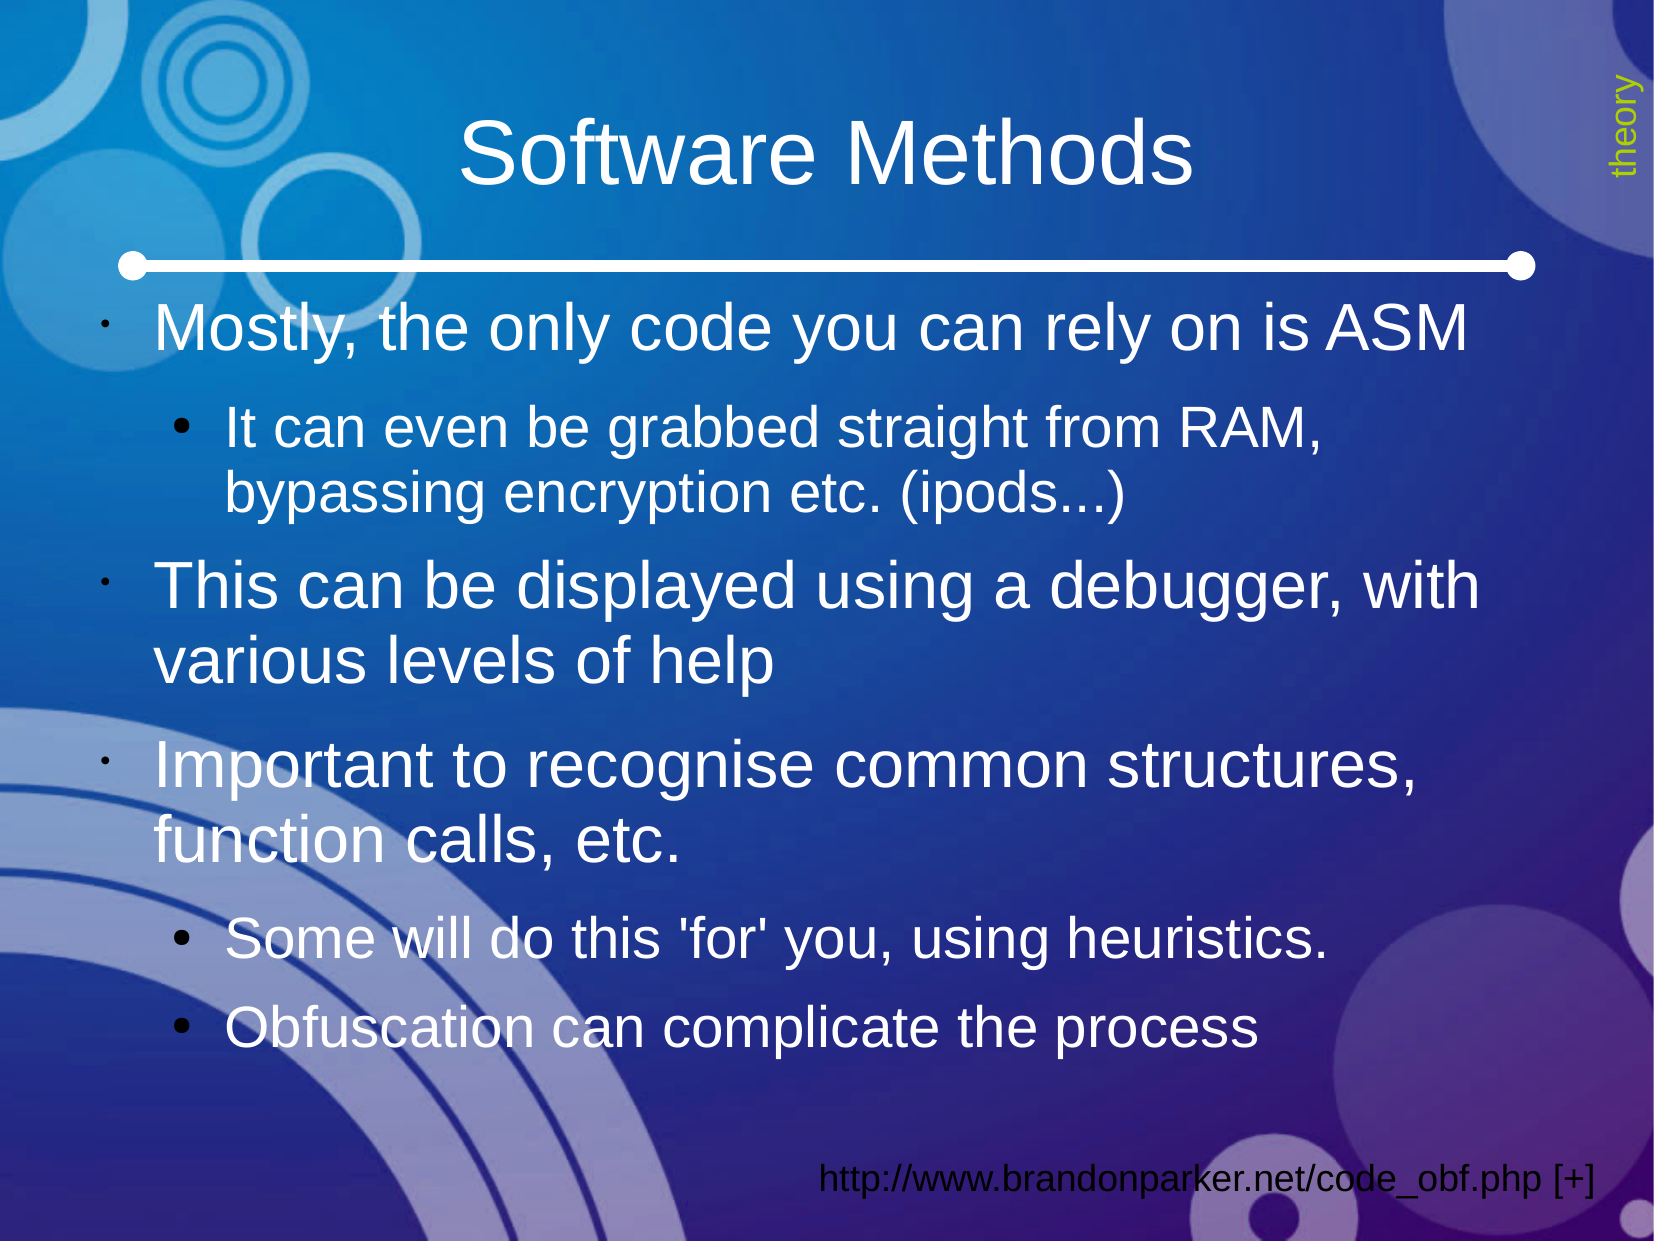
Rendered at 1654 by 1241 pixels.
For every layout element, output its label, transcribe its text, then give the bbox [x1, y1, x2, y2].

list Mostly, the only code you can rely on is ASM It can even be grabbed straight from RAM, bypassing encryption etc. (ipods...) This can be displayed using a debugger, with various levels of help Important to recognise common structures, function calls, etc. Some will do this 'for' you, using heuristics. Obfuscation can complicate the process [82, 290, 1571, 1094]
title Software Methods [82, 56, 1571, 250]
picture [0, 0, 1654, 1241]
text_box http://www.brandonparker.net/code_obf.php [+] [803, 1149, 1654, 1211]
